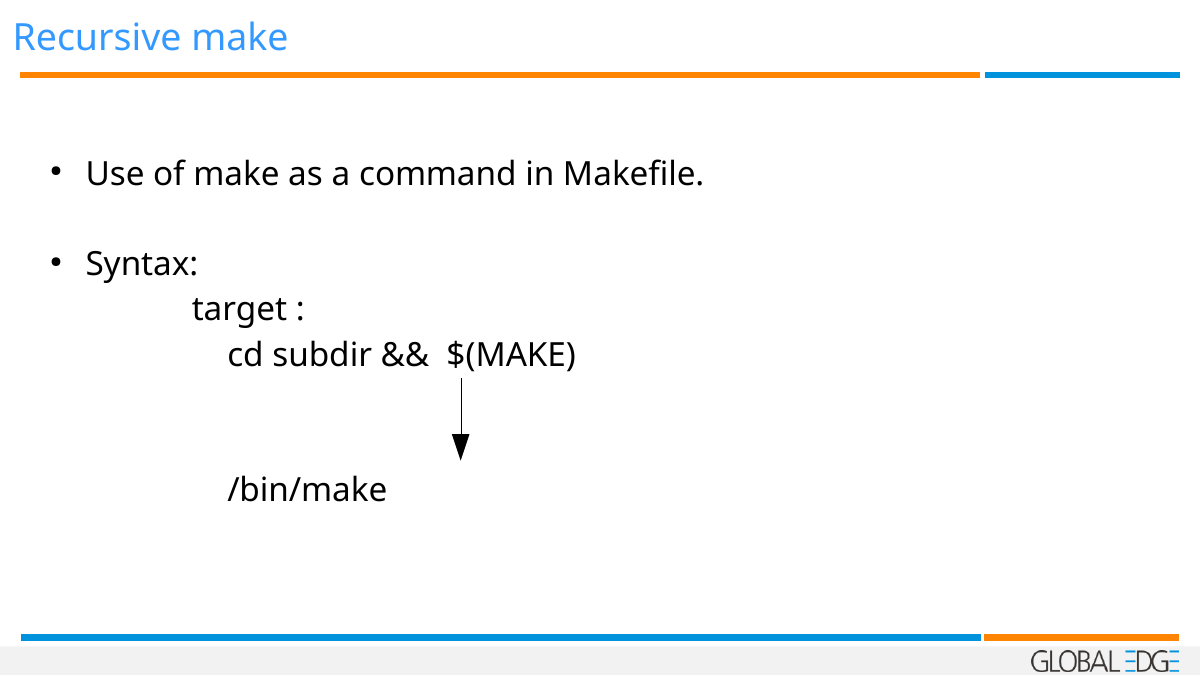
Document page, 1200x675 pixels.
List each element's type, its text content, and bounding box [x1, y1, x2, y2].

title Recursive make [12, 9, 1088, 63]
picture [1031, 650, 1179, 672]
text_box Use of make as a command in Makefile. Syntax: target : cd subdir && $(MAKE) /bin/make [35, 142, 898, 508]
